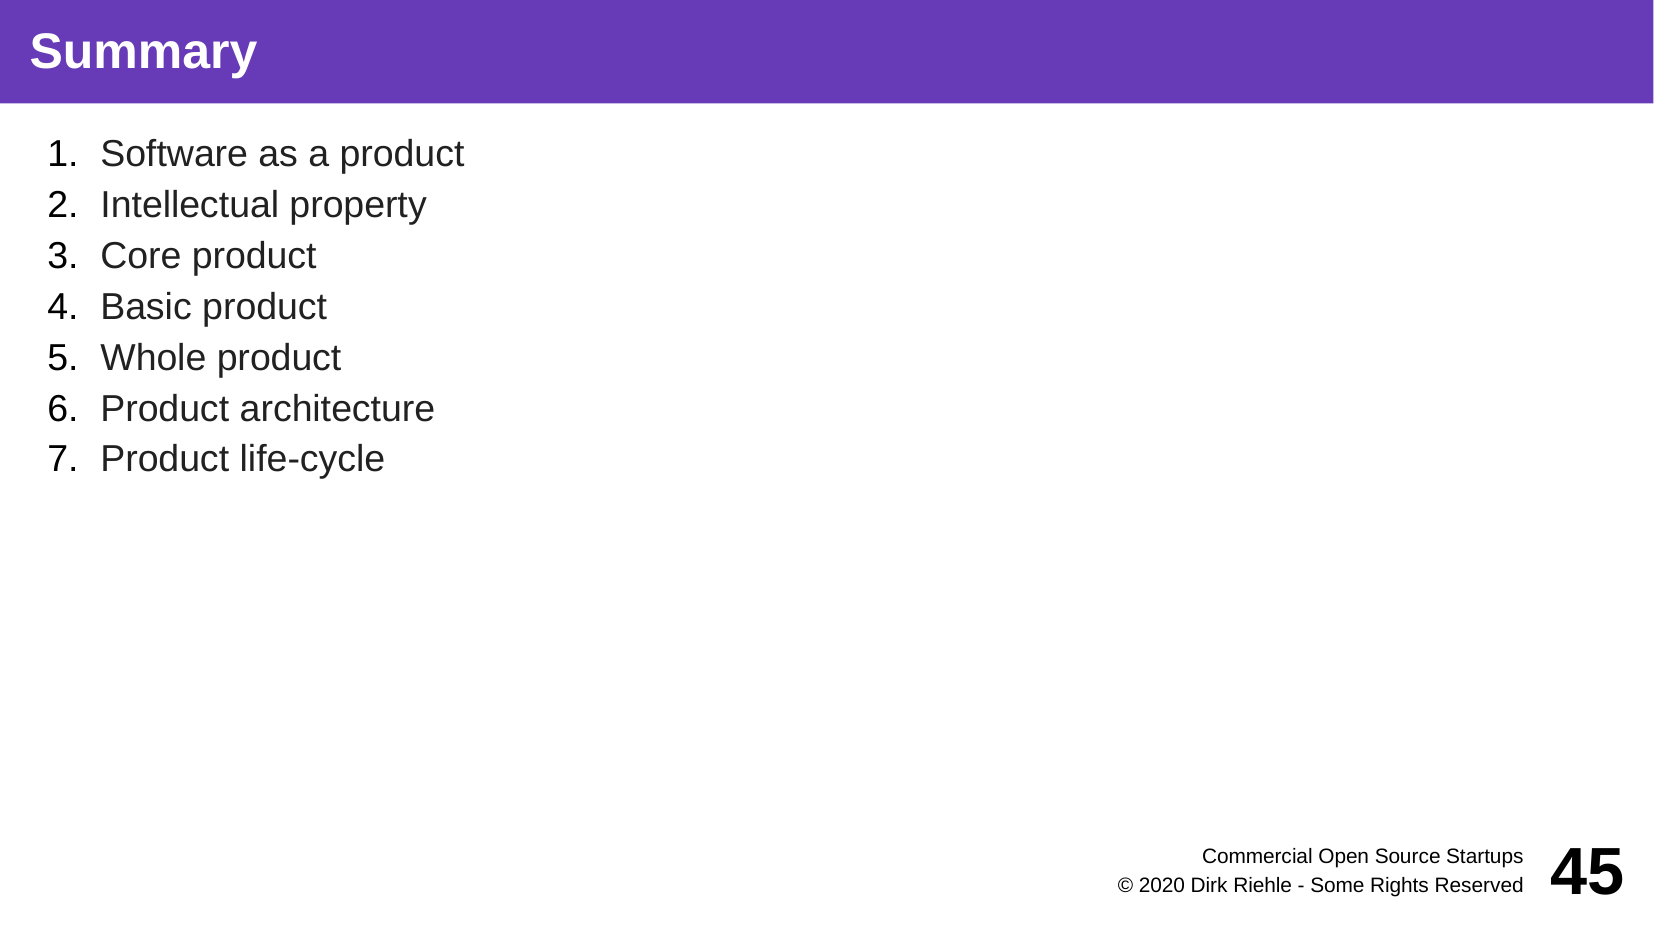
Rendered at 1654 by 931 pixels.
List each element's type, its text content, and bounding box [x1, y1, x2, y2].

list Software as a product Intellectual property Core product Basic product Whole product Product architecture Product life-cycle [29, 132, 1625, 813]
title Summary [0, 0, 1654, 104]
